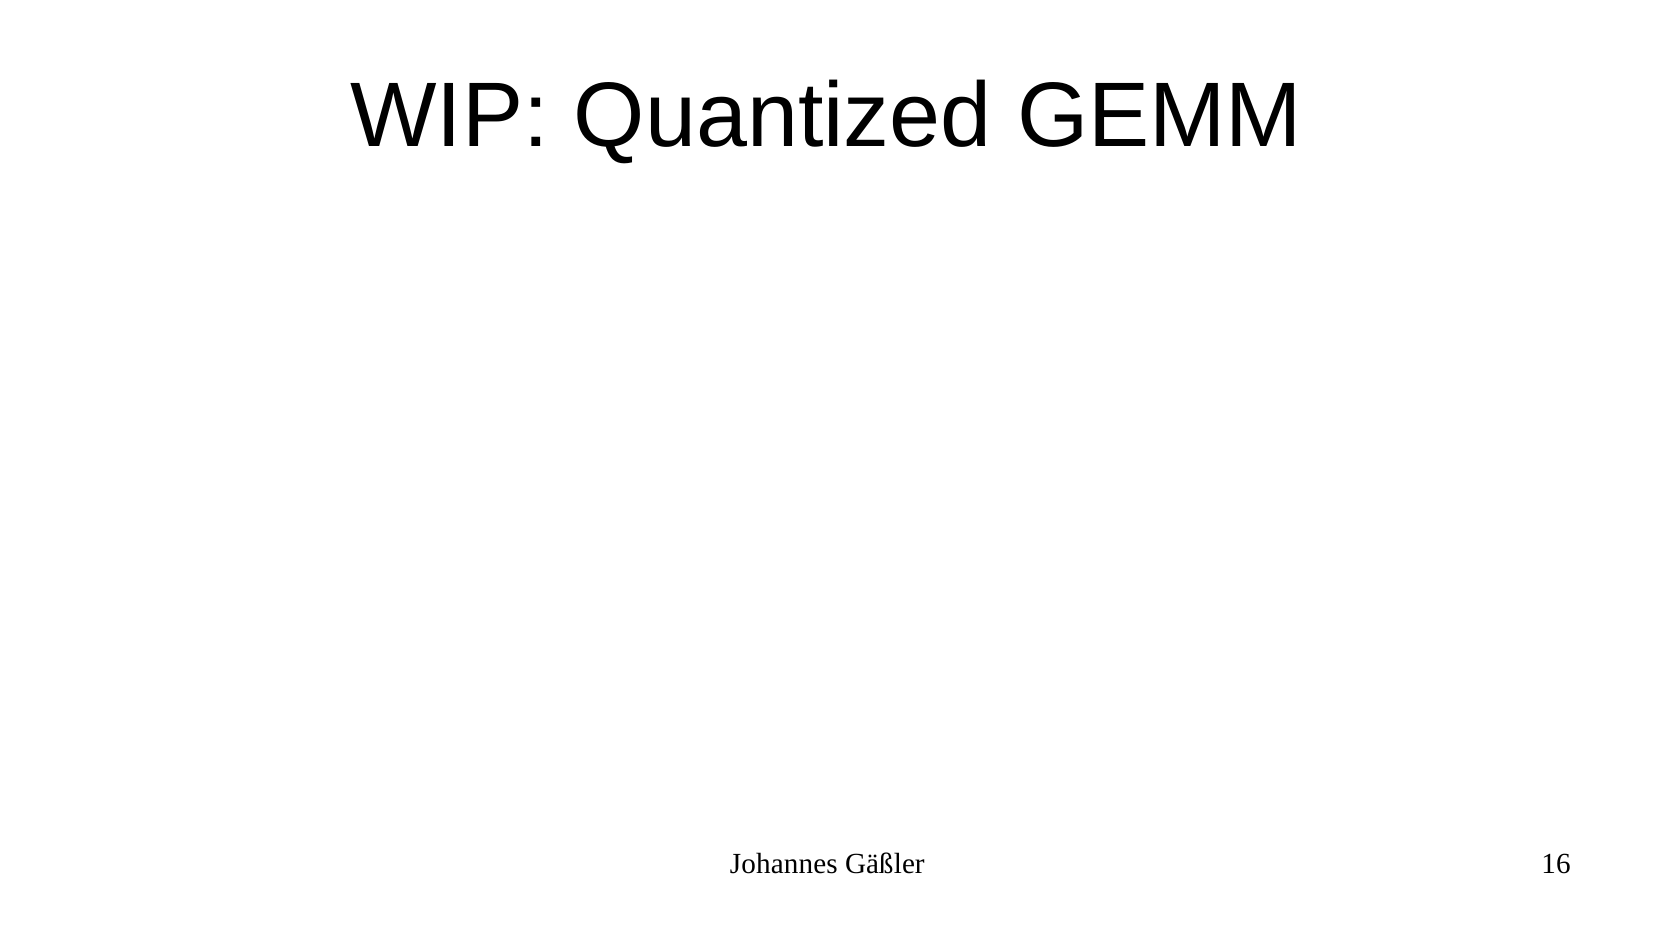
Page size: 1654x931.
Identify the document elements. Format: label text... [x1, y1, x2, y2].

title WIP: Quantized GEMM [82, 37, 1571, 193]
